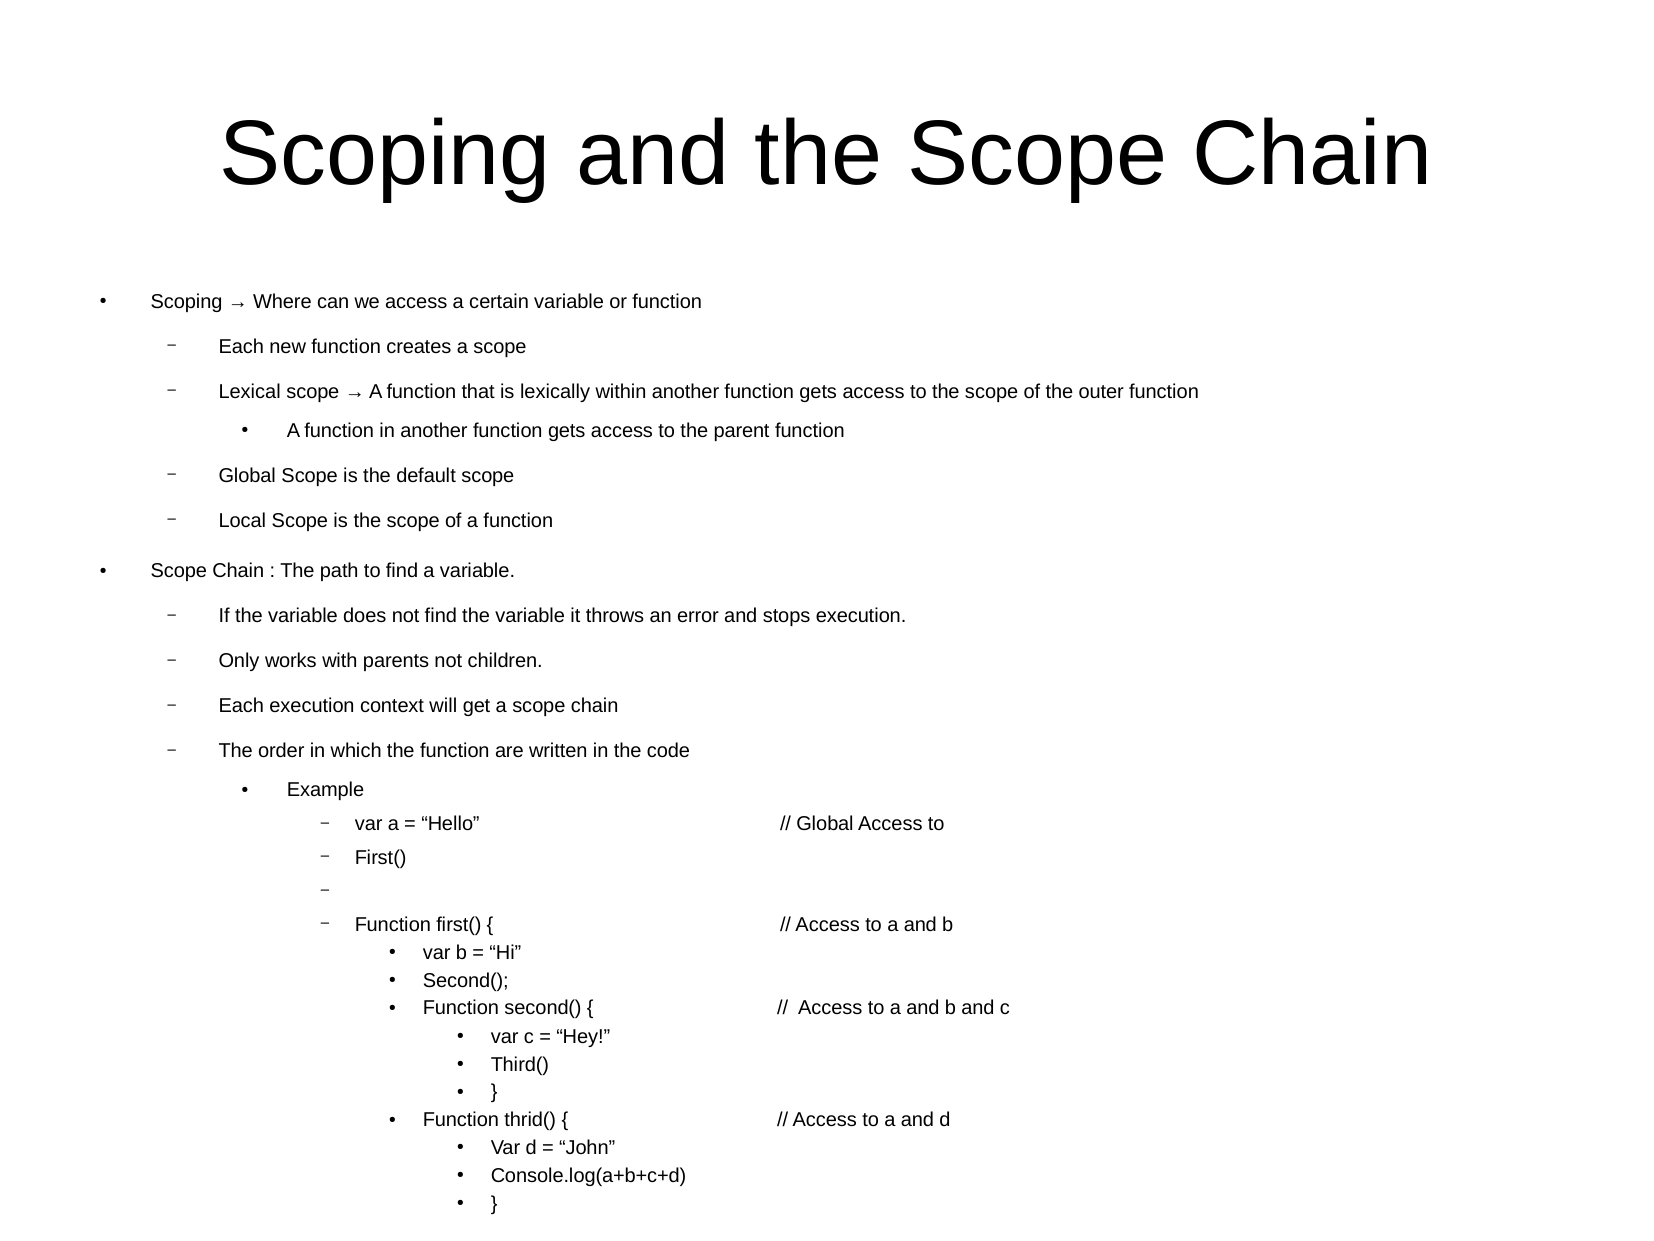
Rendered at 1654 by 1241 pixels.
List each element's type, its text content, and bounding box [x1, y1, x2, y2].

list Scoping → Where can we access a certain variable or function Each new function creates a scope Lexical scope → A function that is lexically within another function gets access to the scope of the outer function A function in another function gets access to the parent function Global Scope is the default scope Local Scope is the scope of a function Scope Chain : The path to find a variable. If the variable does not find the variable it throws an error and stops execution. Only works with parents not children. Each execution context will get a scope chain The order in which the function are written in the code Example var a = “Hello” // Global Access to First() Function first() { // Access to a and b var b = “Hi” Second(); Function second() { // Access to a and b and c var c = “Hey!” Third() } Function thrid() { // Access to a and d Var d = “John” Console.log(a+b+c+d) } [82, 290, 1571, 1217]
title Scoping and the Scope Chain [82, 49, 1571, 257]
